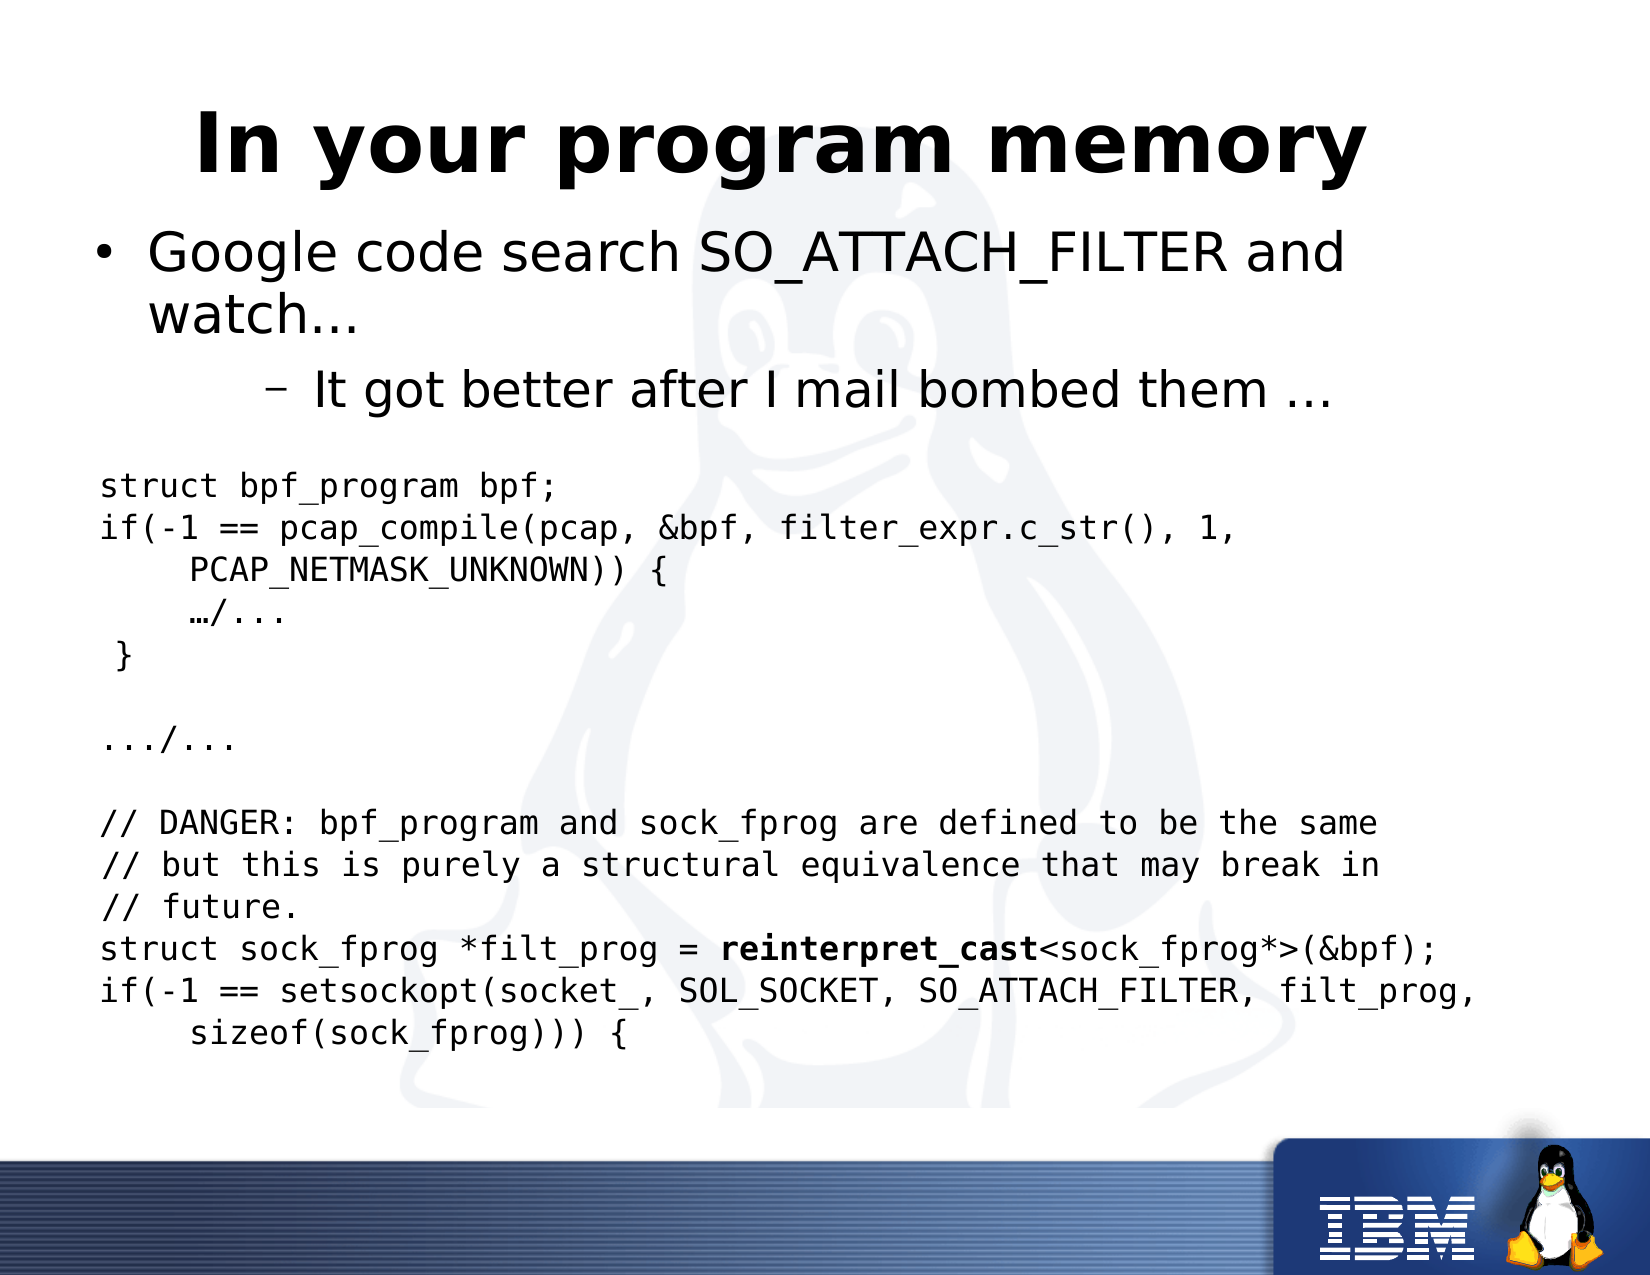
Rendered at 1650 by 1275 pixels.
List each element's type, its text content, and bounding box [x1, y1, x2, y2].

title In your program memory [76, 76, 1457, 211]
list Google code search SO_ATTACH_FILTER and watch... It got better after I mail bombed them … [76, 221, 1457, 463]
text_box struct bpf_program bpf; if(-1 == pcap_compile(pcap, &bpf, filter_expr.c_str(), 1, PCAP_NETMASK_UNKNOWN)) { …/... } .../... // DANGER: bpf_program and sock_fprog are defined to be the same // but this is purely a structural equivalence that may break in // future. struct sock_fprog *filt_prog = reinterpret_cast<sock_fprog*>(&bpf); if(-1 == setsockopt(socket_, SOL_SOCKET, SO_ATTACH_FILTER, filt_prog, sizeof(sock_fprog))) { [27, 463, 1480, 1086]
